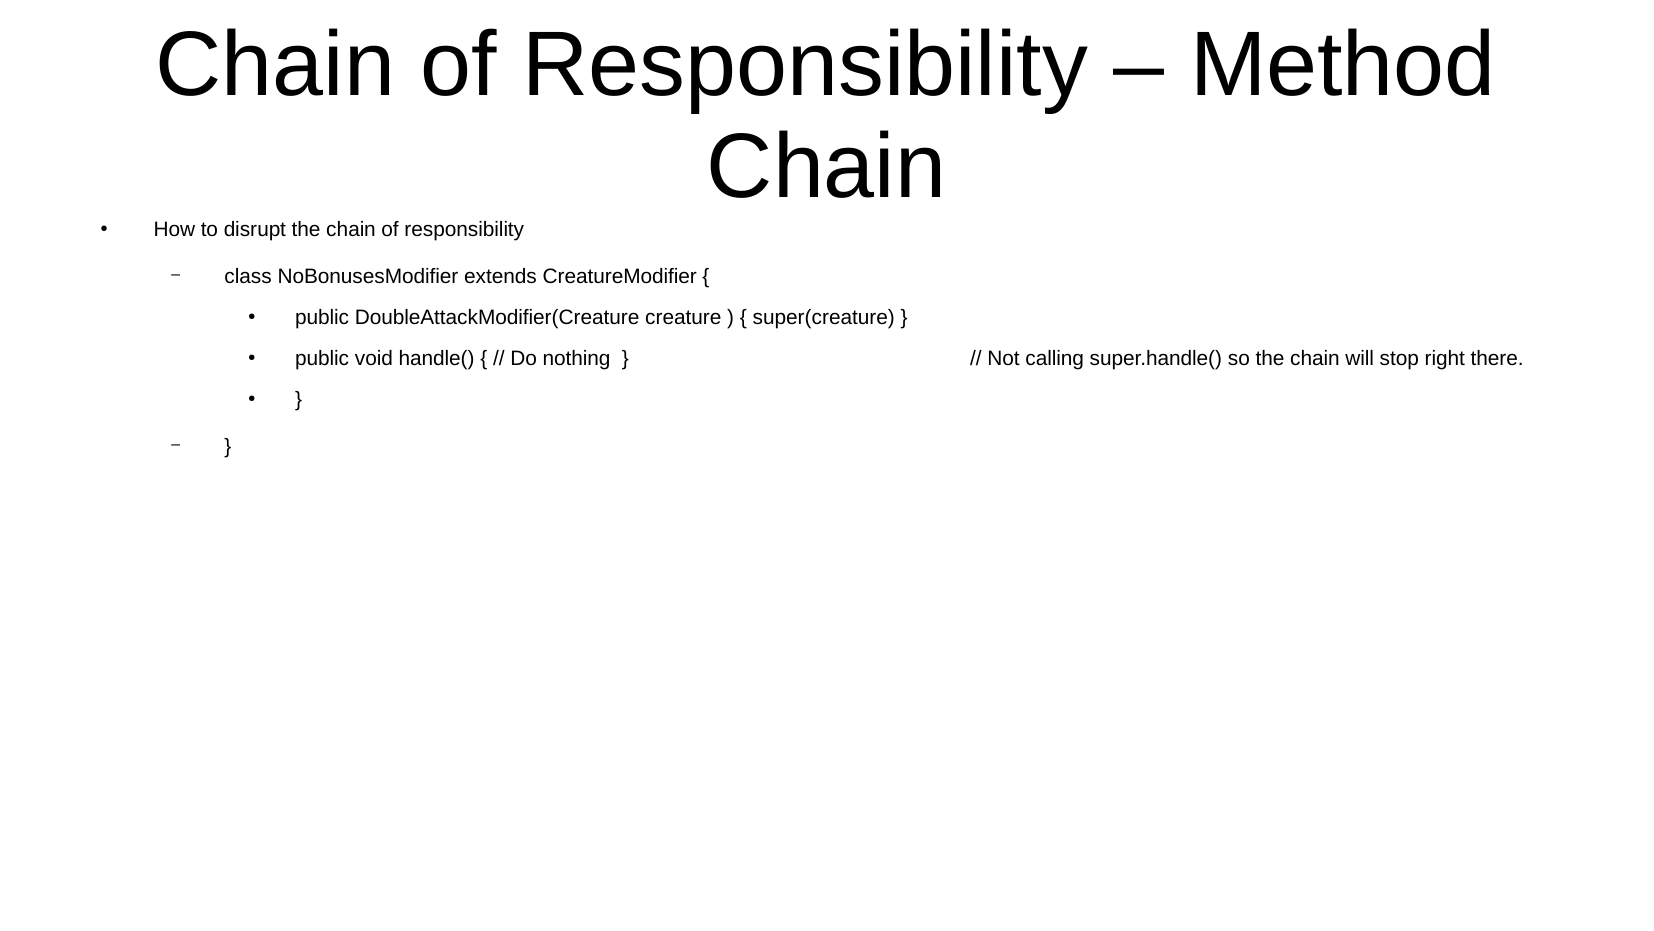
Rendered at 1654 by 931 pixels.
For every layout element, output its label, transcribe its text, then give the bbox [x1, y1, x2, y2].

title Chain of Responsibility – Method Chain [82, 12, 1571, 217]
list How to disrupt the chain of responsibility class NoBonusesModifier extends CreatureModifier { public DoubleAttackModifier(Creature creature ) { super(creature) } public void handle() { // Do nothing } // Not calling super.handle() so the chain will stop right there. } } [82, 217, 1576, 871]
